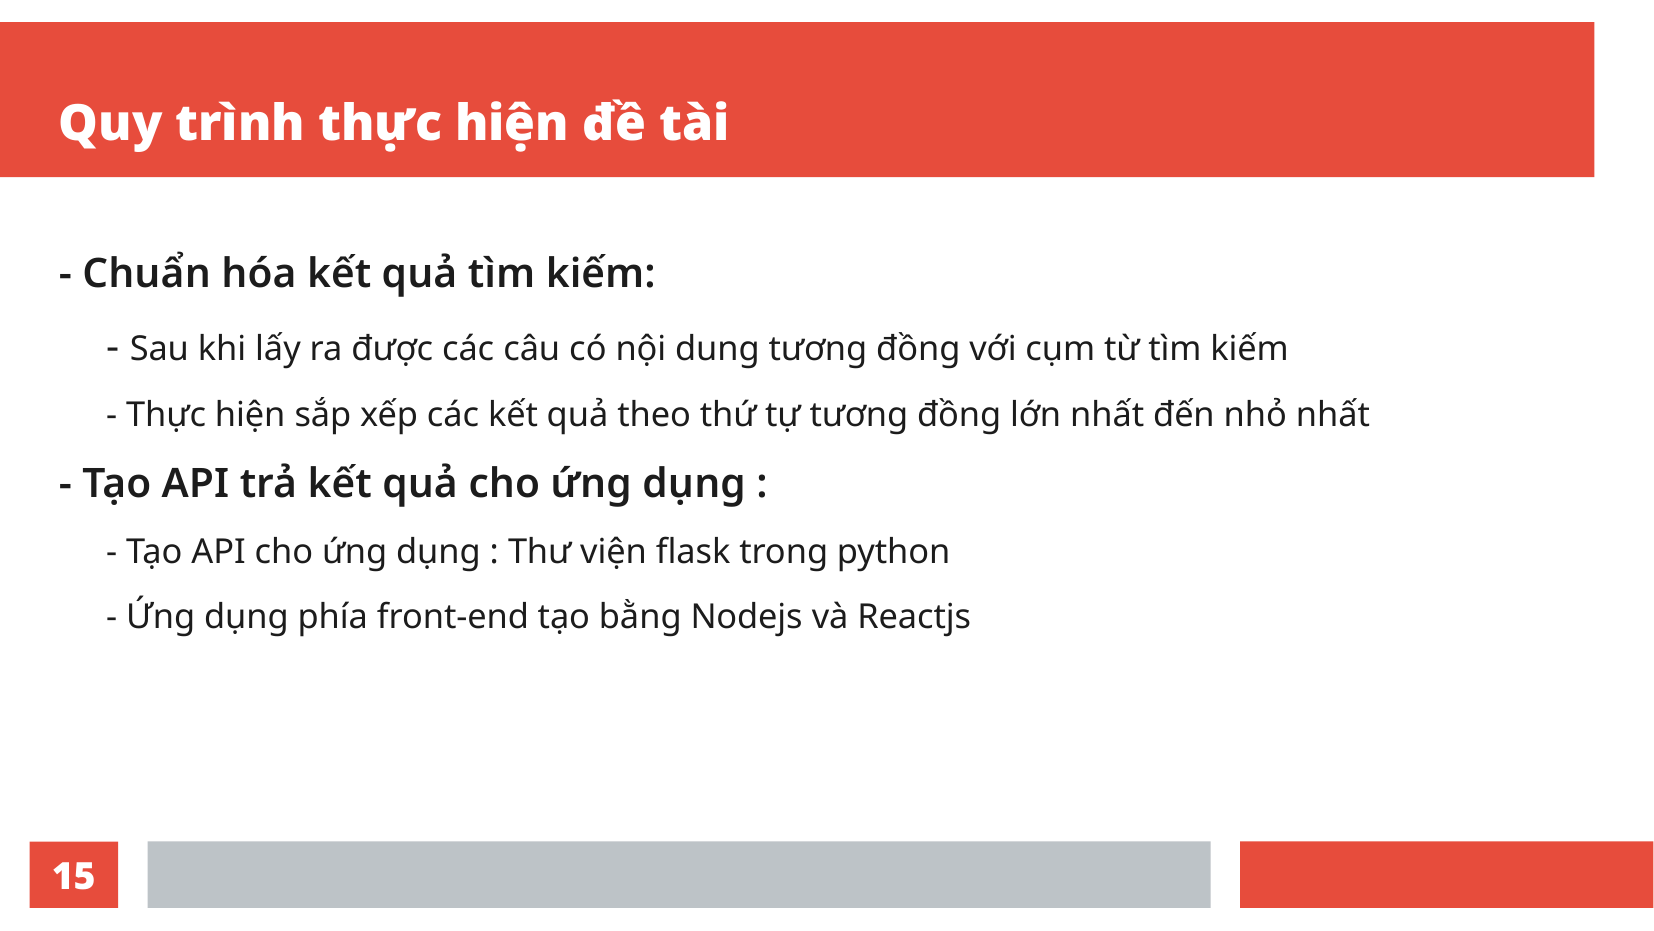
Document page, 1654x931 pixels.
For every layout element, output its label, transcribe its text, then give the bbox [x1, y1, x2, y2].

list - Chuẩn hóa kết quả tìm kiếm: - Sau khi lấy ra được các câu có nội dung tương đồng với cụm từ tìm kiếm - Thực hiện sắp xếp các kết quả theo thứ tự tương đồng lớn nhất đến nhỏ nhất - Tạo API trả kết quả cho ứng dụng : - Tạo API cho ứng dụng : Thư viện flask trong python - Ứng dụng phía front-end tạo bằng Nodejs và Reactjs [59, 243, 1565, 820]
title Quy trình thực hiện đề tài [59, 44, 1595, 156]
